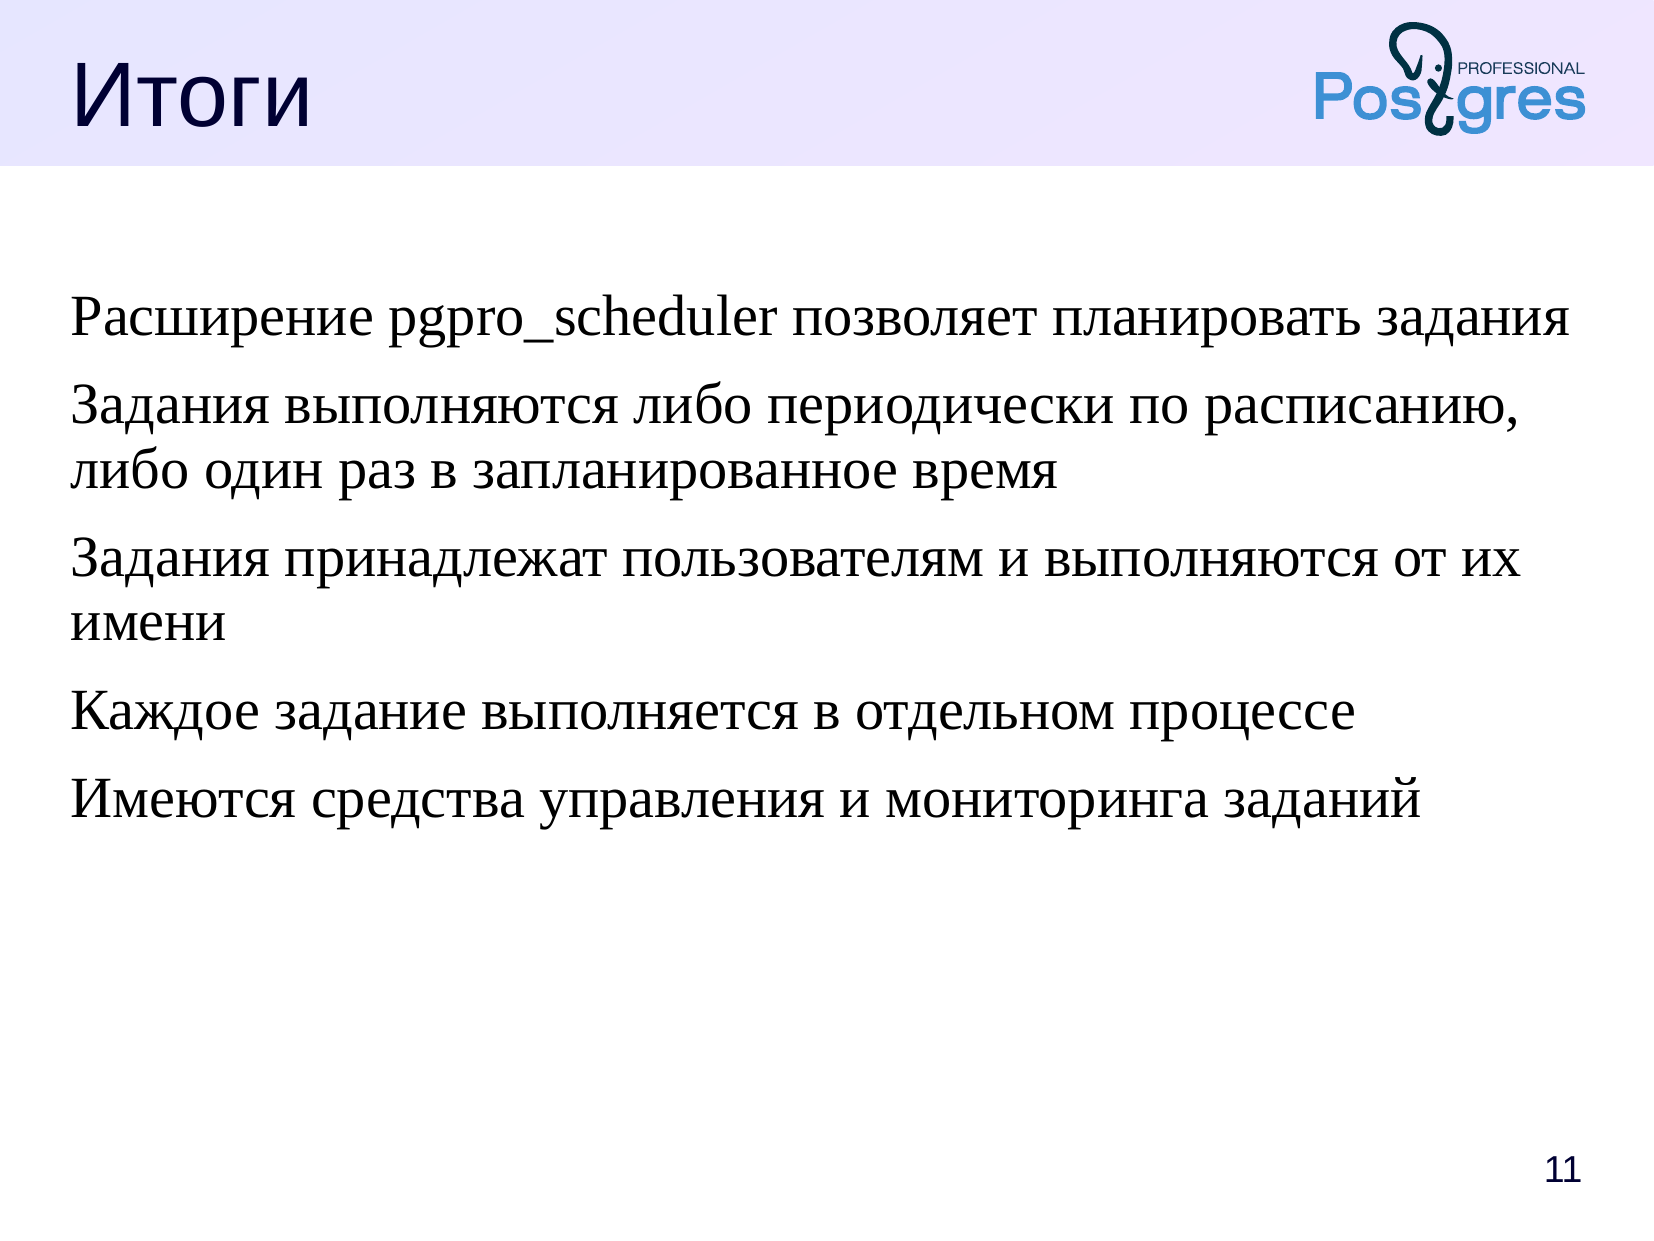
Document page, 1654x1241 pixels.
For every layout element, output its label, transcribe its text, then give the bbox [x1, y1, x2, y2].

list Расширение pgpro_scheduler позволяет планировать задания Задания выполняются либо периодически по расписанию, либо один раз в запланированное время Задания принадлежат пользователям и выполняются от их имени Каждое задание выполняется в отдельном процессе Имеются средства управления и мониторинга заданий [70, 283, 1583, 1134]
title Итоги [70, 43, 1241, 147]
